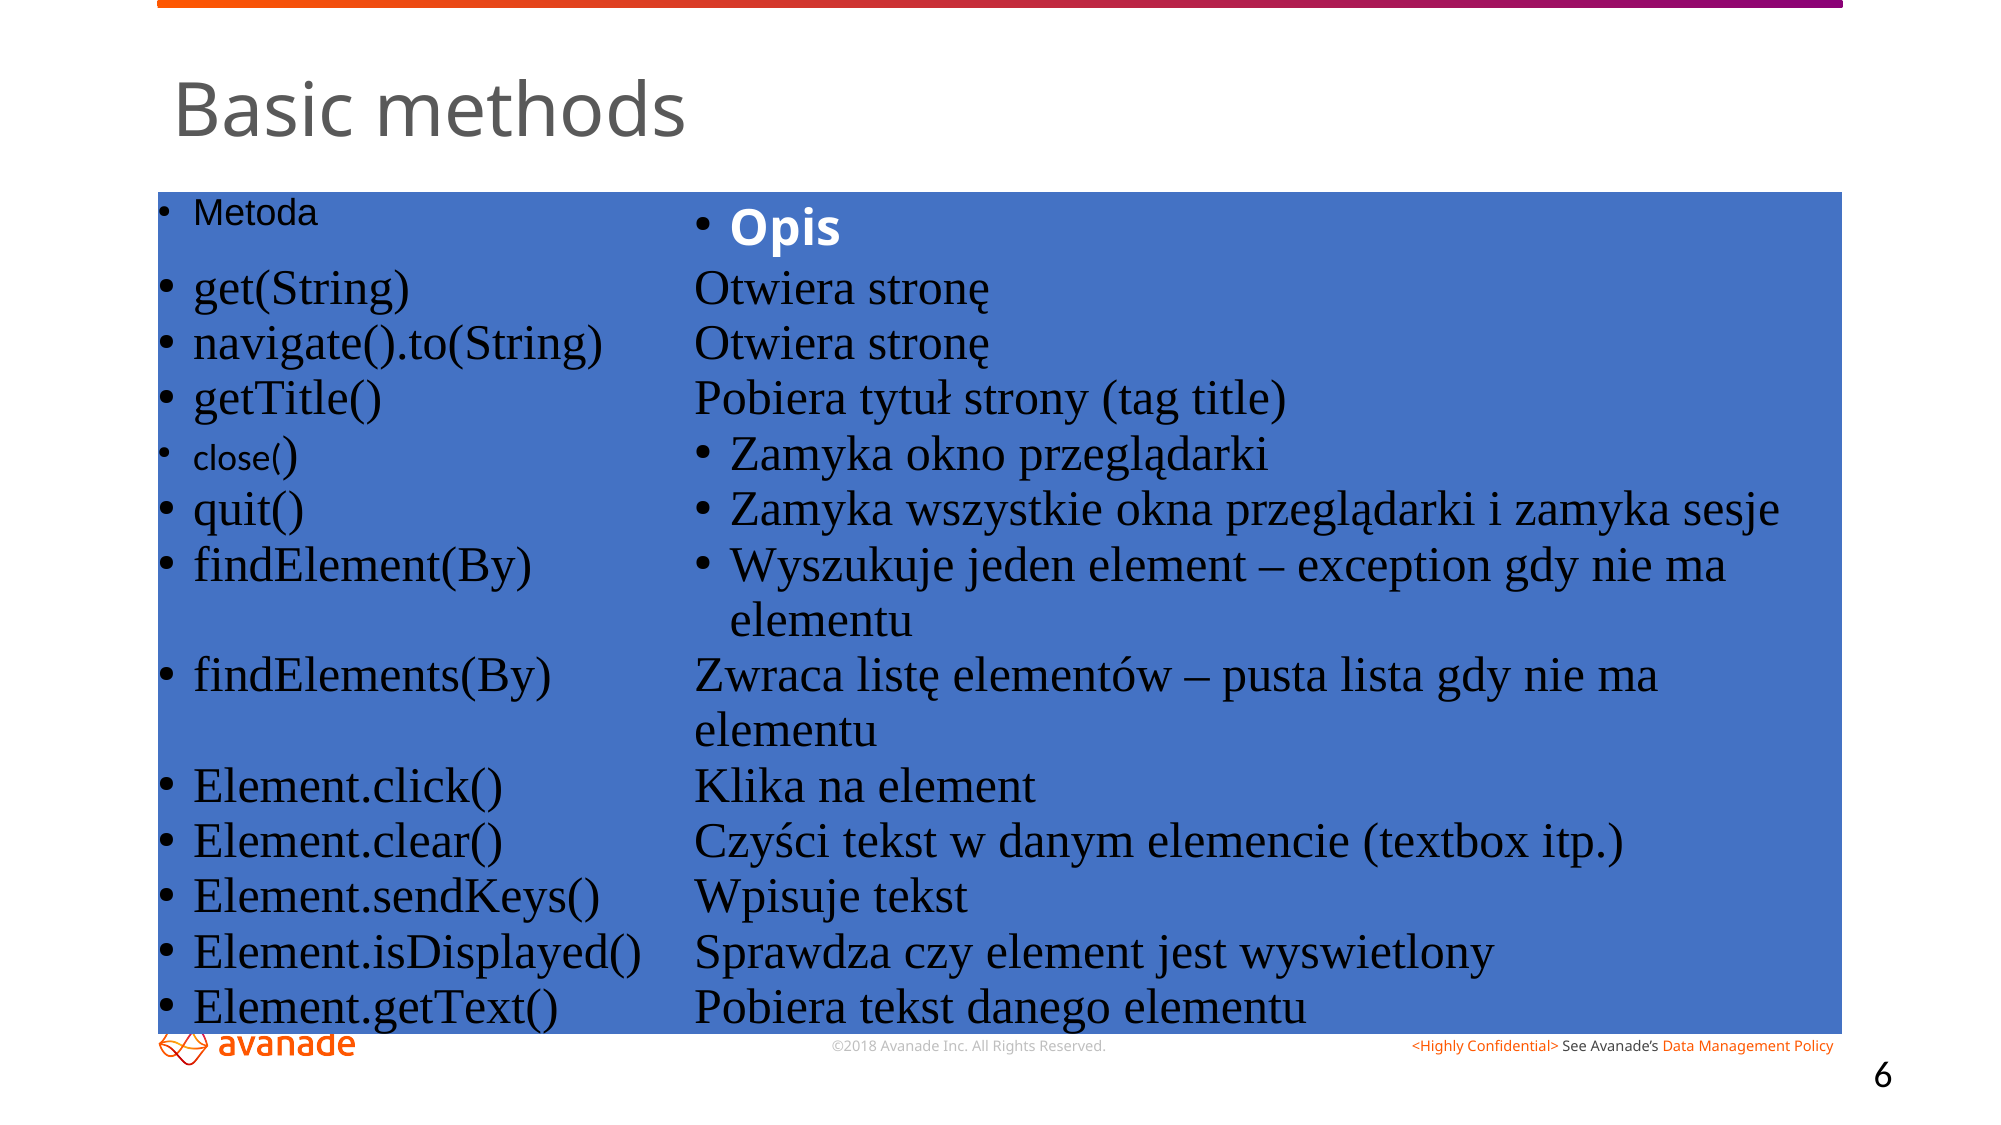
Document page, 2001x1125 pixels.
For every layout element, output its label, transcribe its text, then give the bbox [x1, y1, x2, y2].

table_cell Wyszukuje jeden element – exception gdy nie ma elementu [694, 537, 1842, 647]
table_cell Element.isDisplayed() [158, 924, 694, 979]
table_cell getTitle() [158, 371, 694, 426]
table_cell findElement(By) [158, 537, 694, 647]
table_cell navigate().to(String) [158, 315, 694, 371]
table_cell findElements(By) [158, 647, 694, 758]
table_cell close() [158, 426, 694, 481]
table_cell Element.clear() [158, 813, 694, 868]
table_cell Wpisuje tekst [694, 868, 1842, 924]
table_cell Czyści tekst w danym elemencie (textbox itp.) [694, 813, 1842, 868]
table_cell Pobiera tekst danego elementu [694, 979, 1842, 1034]
table_cell Pobiera tytuł strony (tag title) [694, 371, 1842, 426]
table_cell Element.getText() [158, 979, 694, 1034]
table_cell Zamyka wszystkie okna przeglądarki i zamyka sesje [694, 481, 1842, 537]
table_cell Otwiera stronę [694, 315, 1842, 371]
table_header Opis [694, 192, 1842, 260]
title Basic methods [157, 64, 1843, 228]
table_cell Element.click() [158, 758, 694, 813]
table_cell Otwiera stronę [694, 260, 1842, 315]
table_cell quit() [158, 481, 694, 537]
table_cell get(String) [158, 260, 694, 315]
table_cell Zamyka okno przeglądarki [694, 426, 1842, 481]
table_cell Zwraca listę elementów – pusta lista gdy nie ma elementu [694, 647, 1842, 758]
table_cell Element.sendKeys() [158, 868, 694, 924]
table_cell Klika na element [694, 758, 1842, 813]
table_header Metoda [158, 192, 694, 260]
text_box [1842, 1042, 1924, 1103]
table_cell Sprawdza czy element jest wyswietlony [694, 924, 1842, 979]
